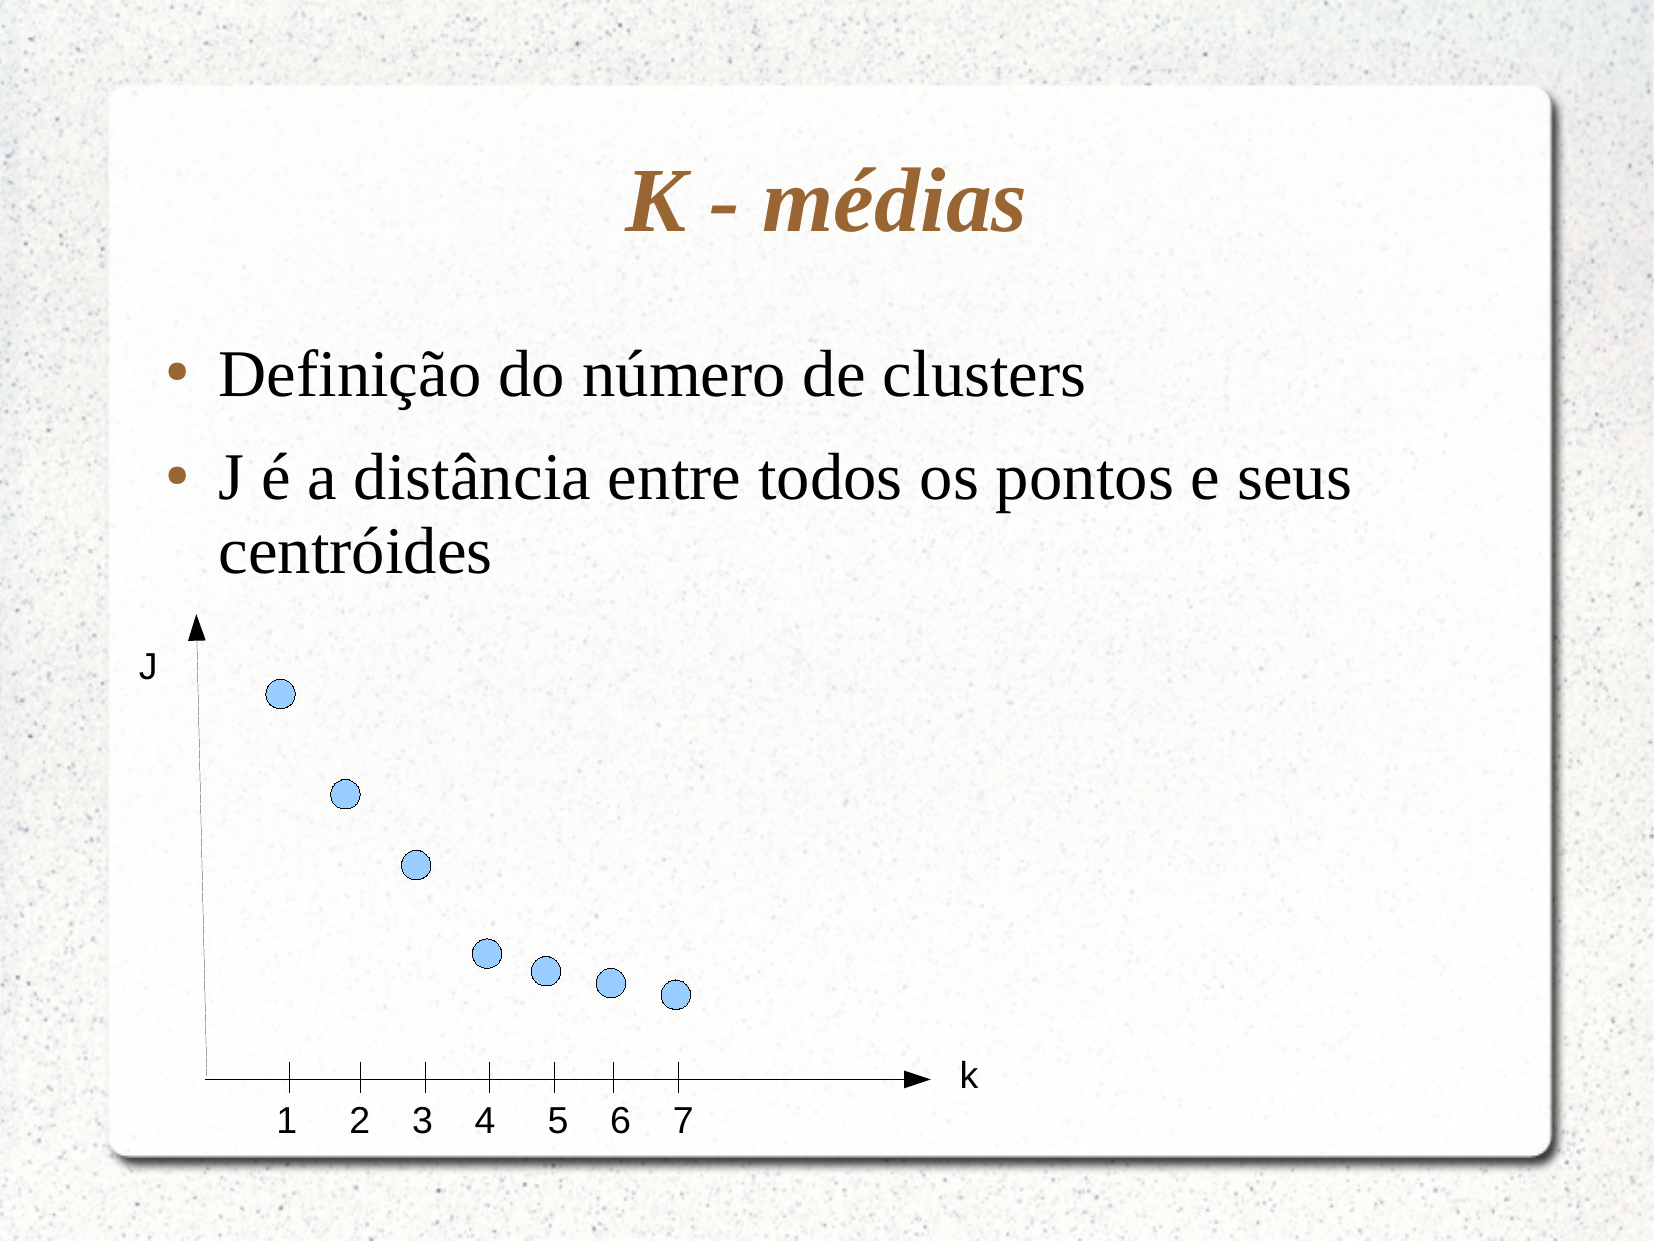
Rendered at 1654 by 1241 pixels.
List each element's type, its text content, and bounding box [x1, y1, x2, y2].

text_box k [944, 1047, 1152, 1105]
text_box [265, 679, 296, 709]
title K - médias [118, 96, 1536, 304]
picture [0, 0, 1654, 1241]
text_box [472, 938, 502, 969]
text_box [330, 779, 361, 809]
list Definição do número de clusters J é a distância entre todos os pontos e seus centróides [147, 336, 1506, 1241]
text_box [401, 850, 431, 880]
text_box J [124, 637, 184, 754]
text_box 1 2 3 4 5 6 7 [230, 1092, 880, 1150]
text_box [661, 979, 691, 1010]
text_box [596, 968, 626, 998]
text_box [531, 956, 561, 986]
